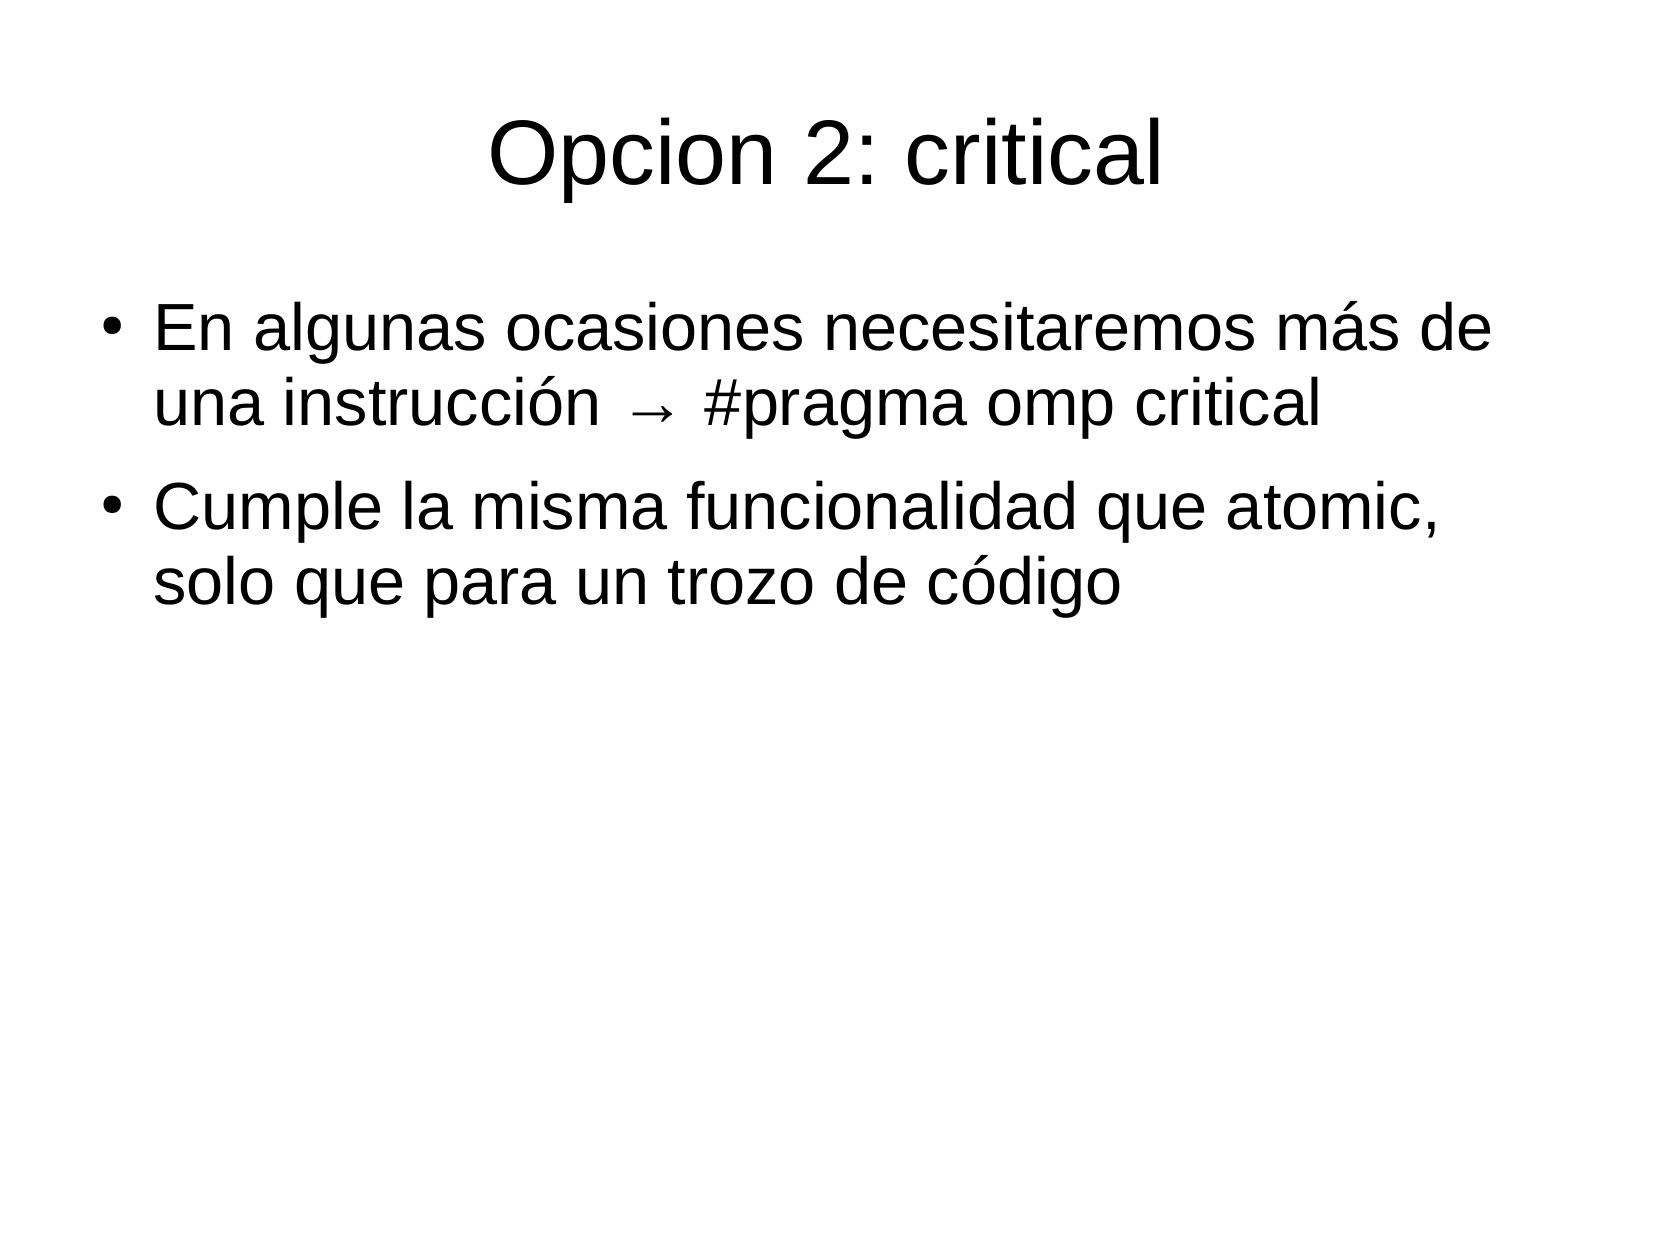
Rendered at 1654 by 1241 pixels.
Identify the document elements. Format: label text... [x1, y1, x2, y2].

title Opcion 2: critical [82, 49, 1571, 257]
list En algunas ocasiones necesitaremos más de una instrucción → #pragma omp critical Cumple la misma funcionalidad que atomic, solo que para un trozo de código [82, 290, 1538, 1010]
